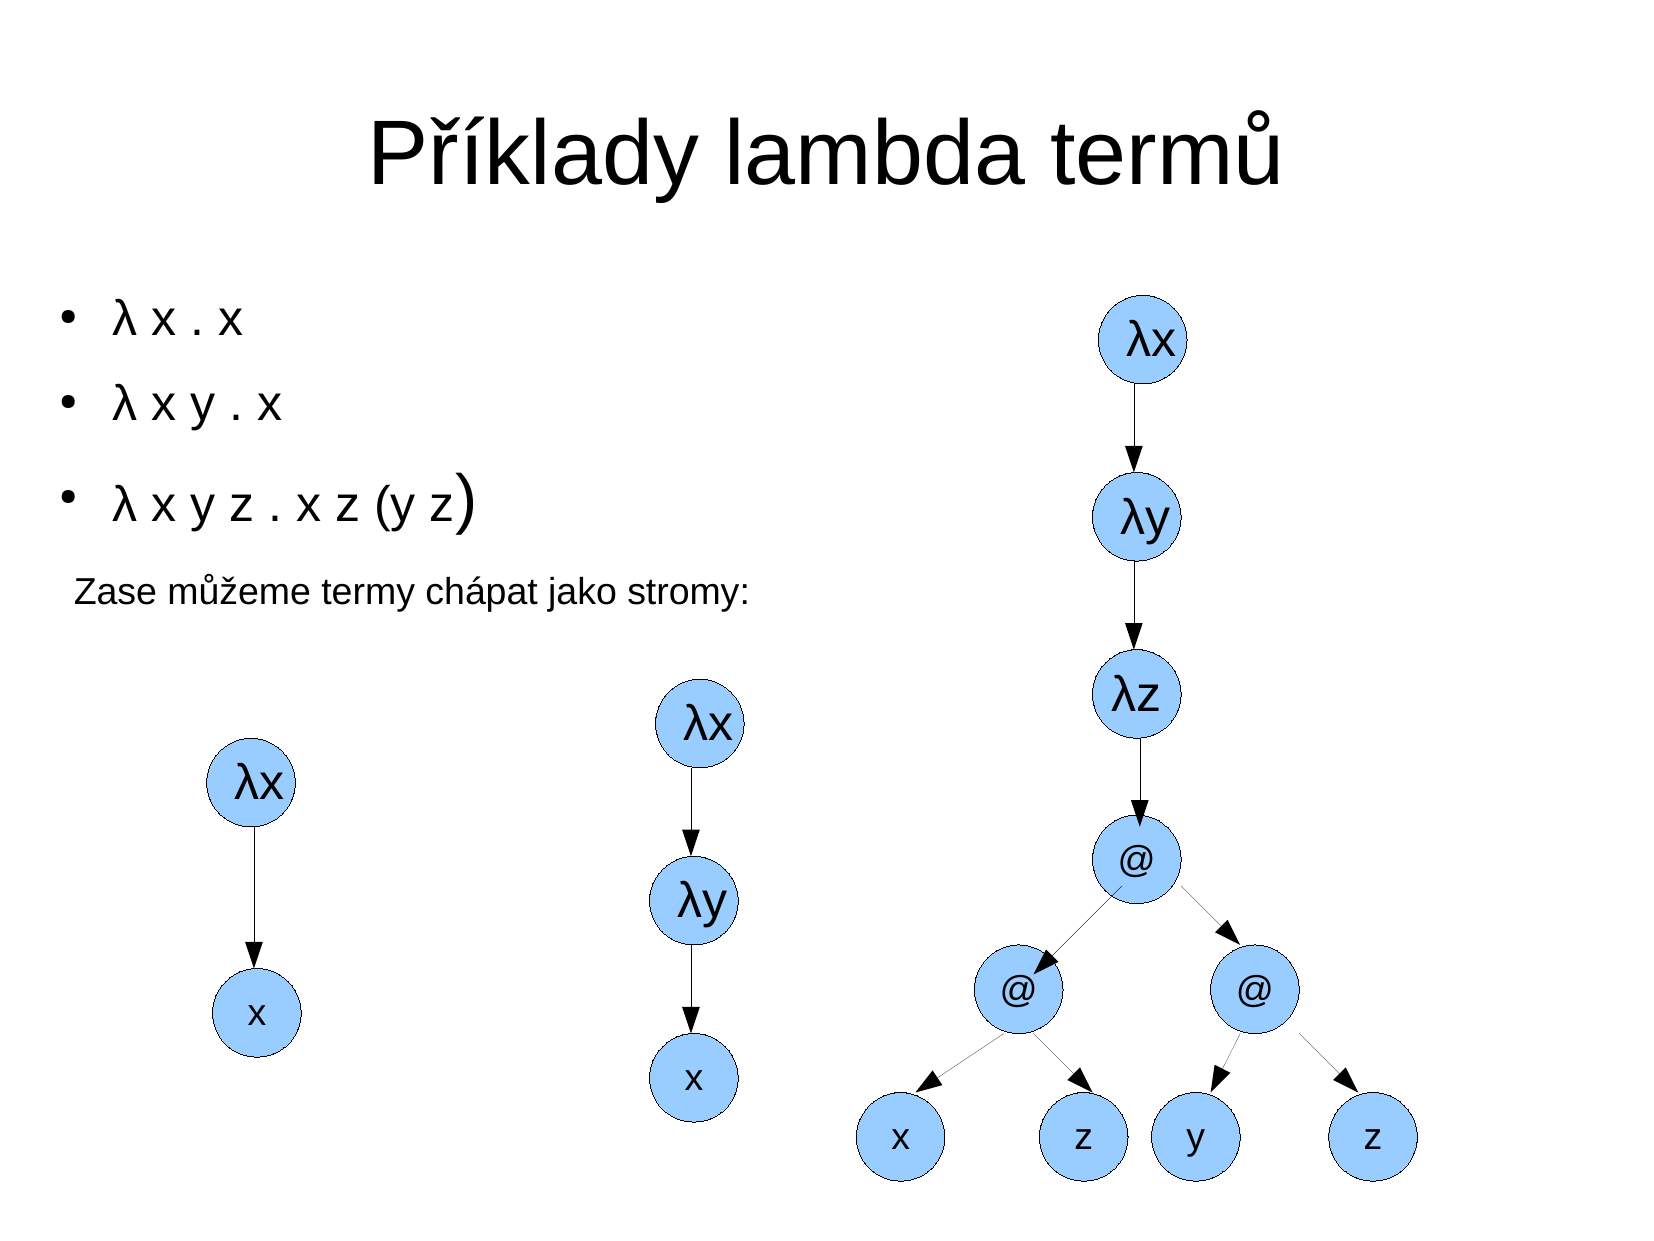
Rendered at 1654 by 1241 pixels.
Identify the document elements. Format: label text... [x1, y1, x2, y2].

text_box @ [1092, 815, 1182, 904]
list λ x . x λ x y . x λ x y z . x z (y z) [41, 290, 768, 591]
text_box λy [1092, 472, 1182, 562]
text_box @ [1210, 944, 1300, 1034]
text_box y [1151, 1092, 1241, 1182]
text_box λx [206, 738, 296, 827]
text_box @ [974, 944, 1064, 1034]
text_box x [649, 1033, 739, 1123]
title Příklady lambda termů [82, 49, 1571, 257]
text_box x [212, 968, 302, 1058]
text_box λx [1098, 295, 1188, 384]
text_box λz [1092, 649, 1182, 739]
text_box Zase můžeme termy chápat jako stromy: [59, 563, 765, 621]
text_box λx [655, 679, 745, 768]
text_box z [1328, 1092, 1418, 1182]
text_box z [1039, 1092, 1129, 1182]
text_box x [856, 1092, 945, 1182]
text_box λy [649, 856, 739, 945]
